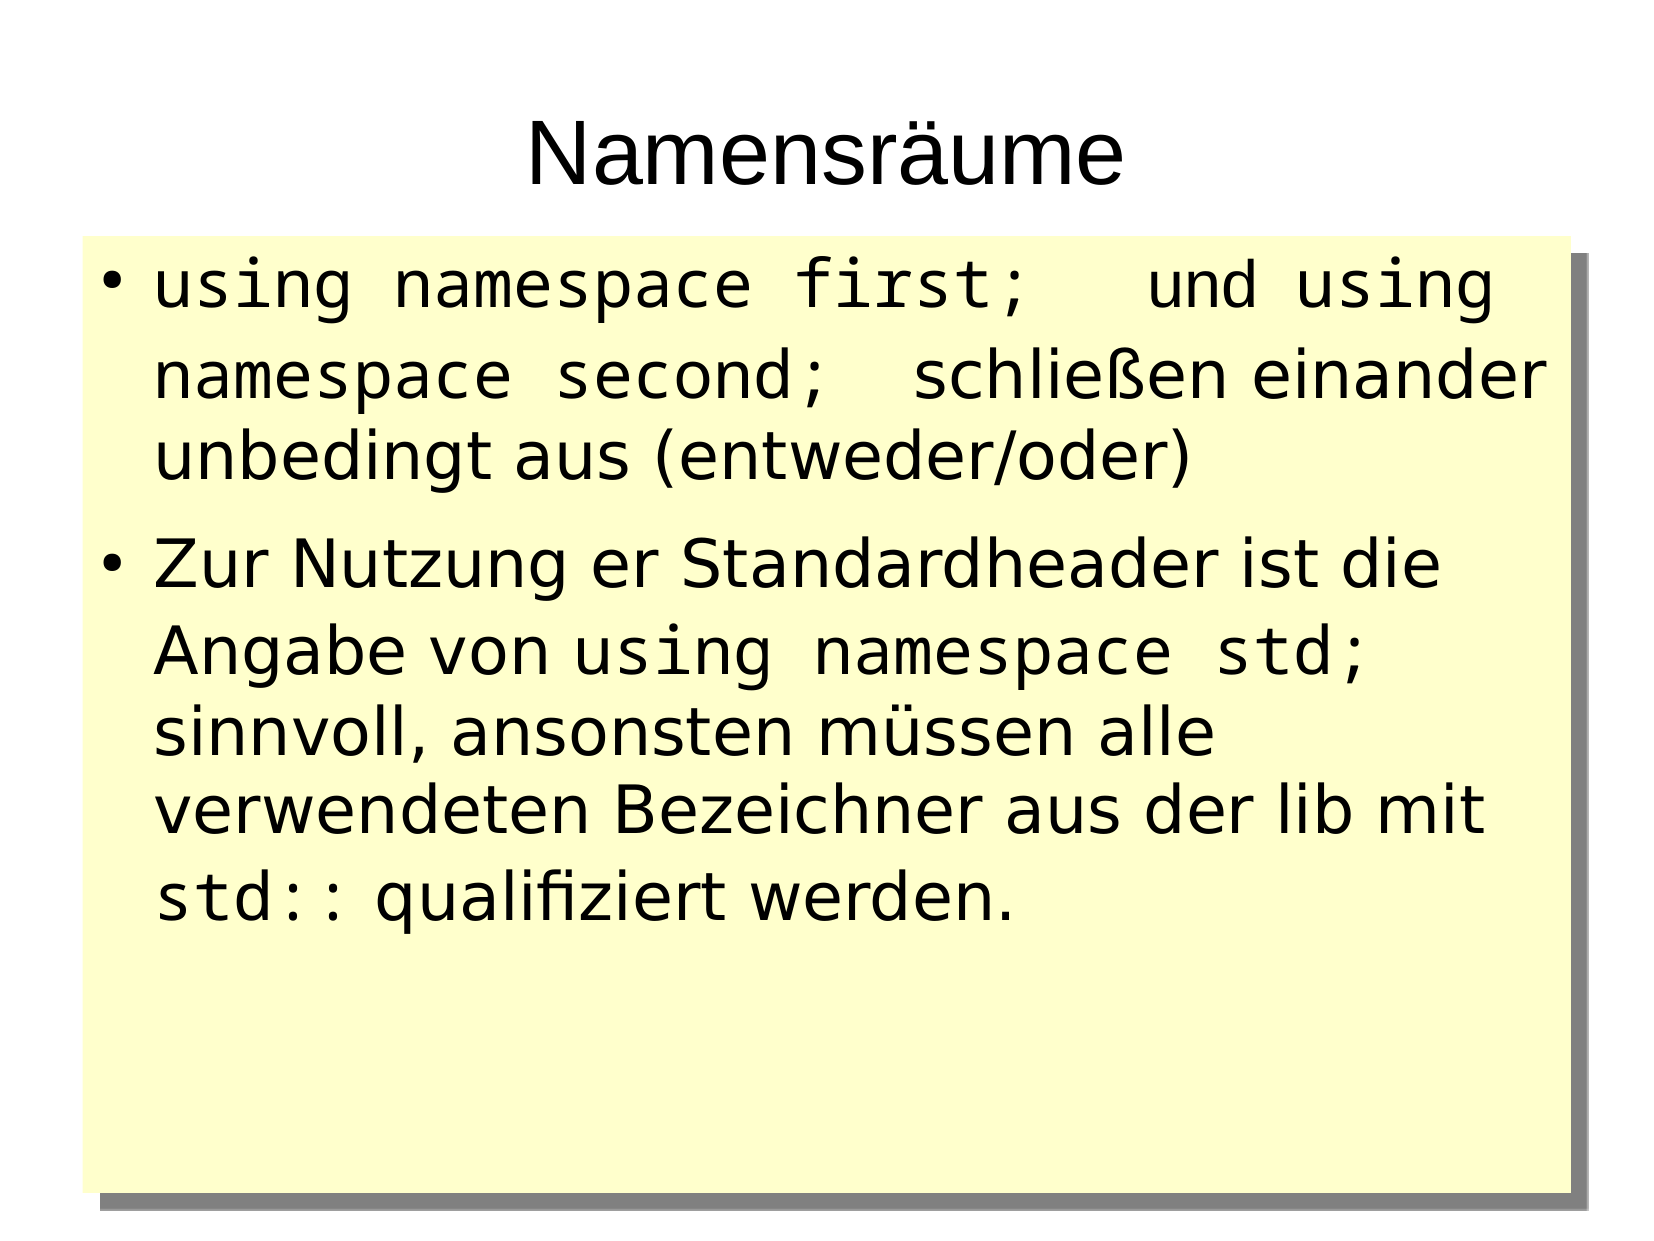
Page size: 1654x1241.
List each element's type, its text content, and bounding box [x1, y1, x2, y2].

list using namespace first; und using namespace second; schließen einander unbedingt aus (entweder/oder) Zur Nutzung er Standardheader ist die Angabe von using namespace std; sinnvoll, ansonsten müssen alle verwendeten Bezeichner aus der lib mit std:: qualifiziert werden. [82, 236, 1571, 1193]
title Namensräume [82, 49, 1571, 236]
